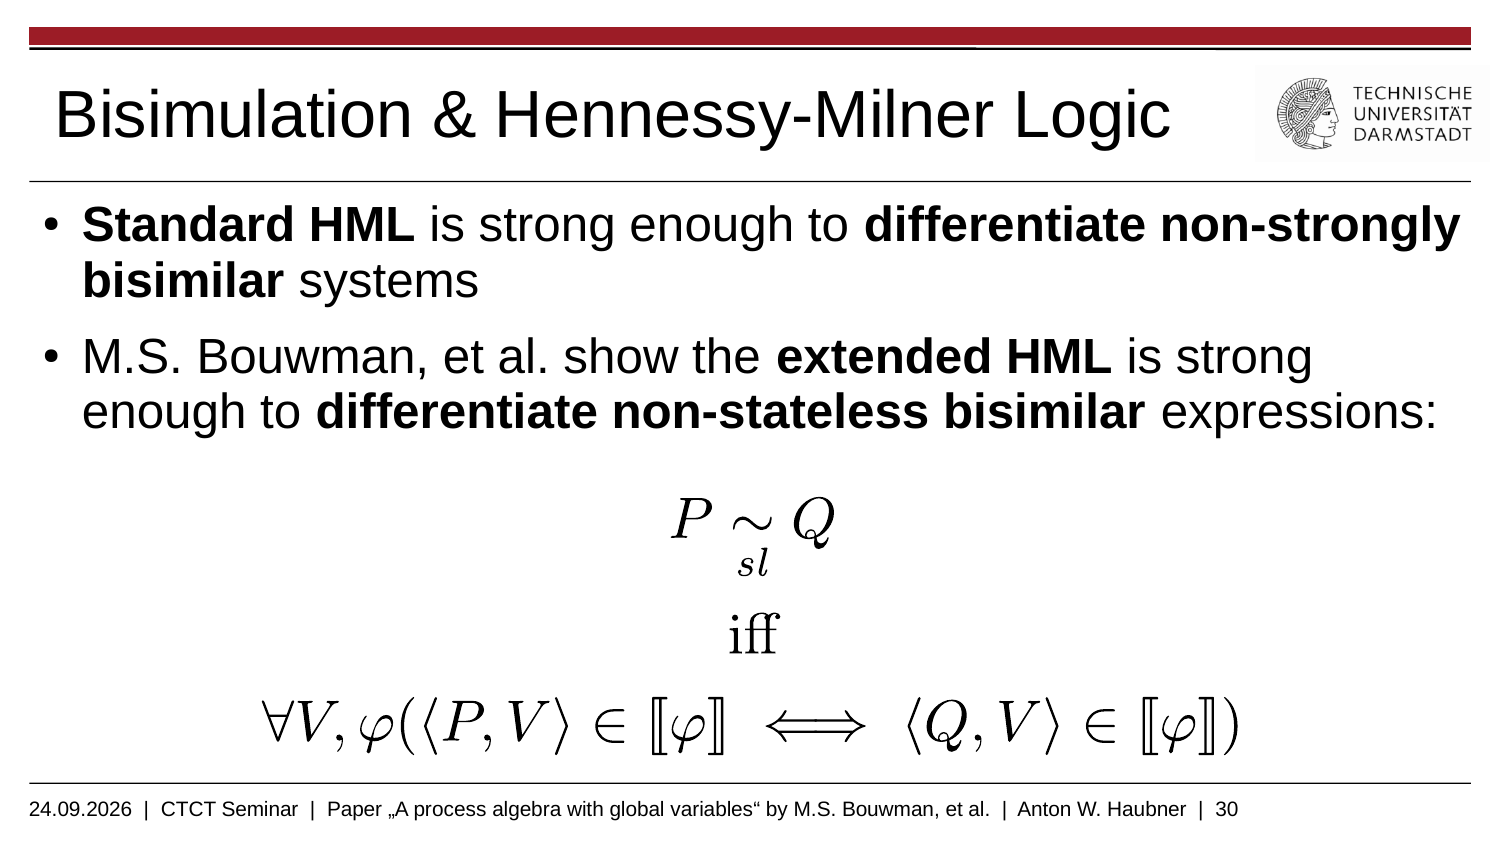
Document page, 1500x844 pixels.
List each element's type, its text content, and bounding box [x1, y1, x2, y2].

text_box [336, 734, 343, 752]
text_box [998, 700, 1041, 742]
text_box [1198, 696, 1214, 756]
text_box [652, 696, 668, 756]
text_box [732, 516, 772, 531]
text_box [508, 700, 550, 742]
text_box [423, 696, 438, 756]
text_box [297, 700, 339, 742]
text_box [595, 709, 625, 743]
text_box [926, 699, 967, 752]
text_box [442, 700, 485, 741]
text_box [400, 696, 415, 756]
list Standard HML is strong enough to differentiate non-strongly bisimilar systems M.S. Bouwman, et al. show the extended HML is strong enough to differentiate non-stateless bisimilar expressions: [29, 197, 1471, 479]
text_box [1162, 714, 1196, 754]
text_box [670, 498, 713, 538]
text_box [484, 734, 491, 752]
text_box [671, 714, 705, 754]
text_box [554, 696, 568, 756]
text_box [737, 557, 754, 577]
text_box [974, 734, 982, 752]
text_box [758, 547, 768, 577]
title Bisimulation & Hennessy-Milner Logic [29, 63, 1199, 167]
text_box [765, 710, 866, 743]
text_box [731, 614, 739, 621]
text_box [907, 696, 921, 756]
text_box [729, 627, 742, 654]
text_box [745, 612, 781, 654]
text_box [360, 714, 394, 754]
text_box [261, 700, 295, 742]
text_box [793, 496, 834, 550]
picture [1255, 65, 1490, 162]
text_box [708, 696, 724, 756]
text_box [1223, 696, 1238, 756]
text_box [1045, 696, 1059, 756]
text_box [1085, 709, 1115, 743]
text_box [1142, 696, 1159, 756]
